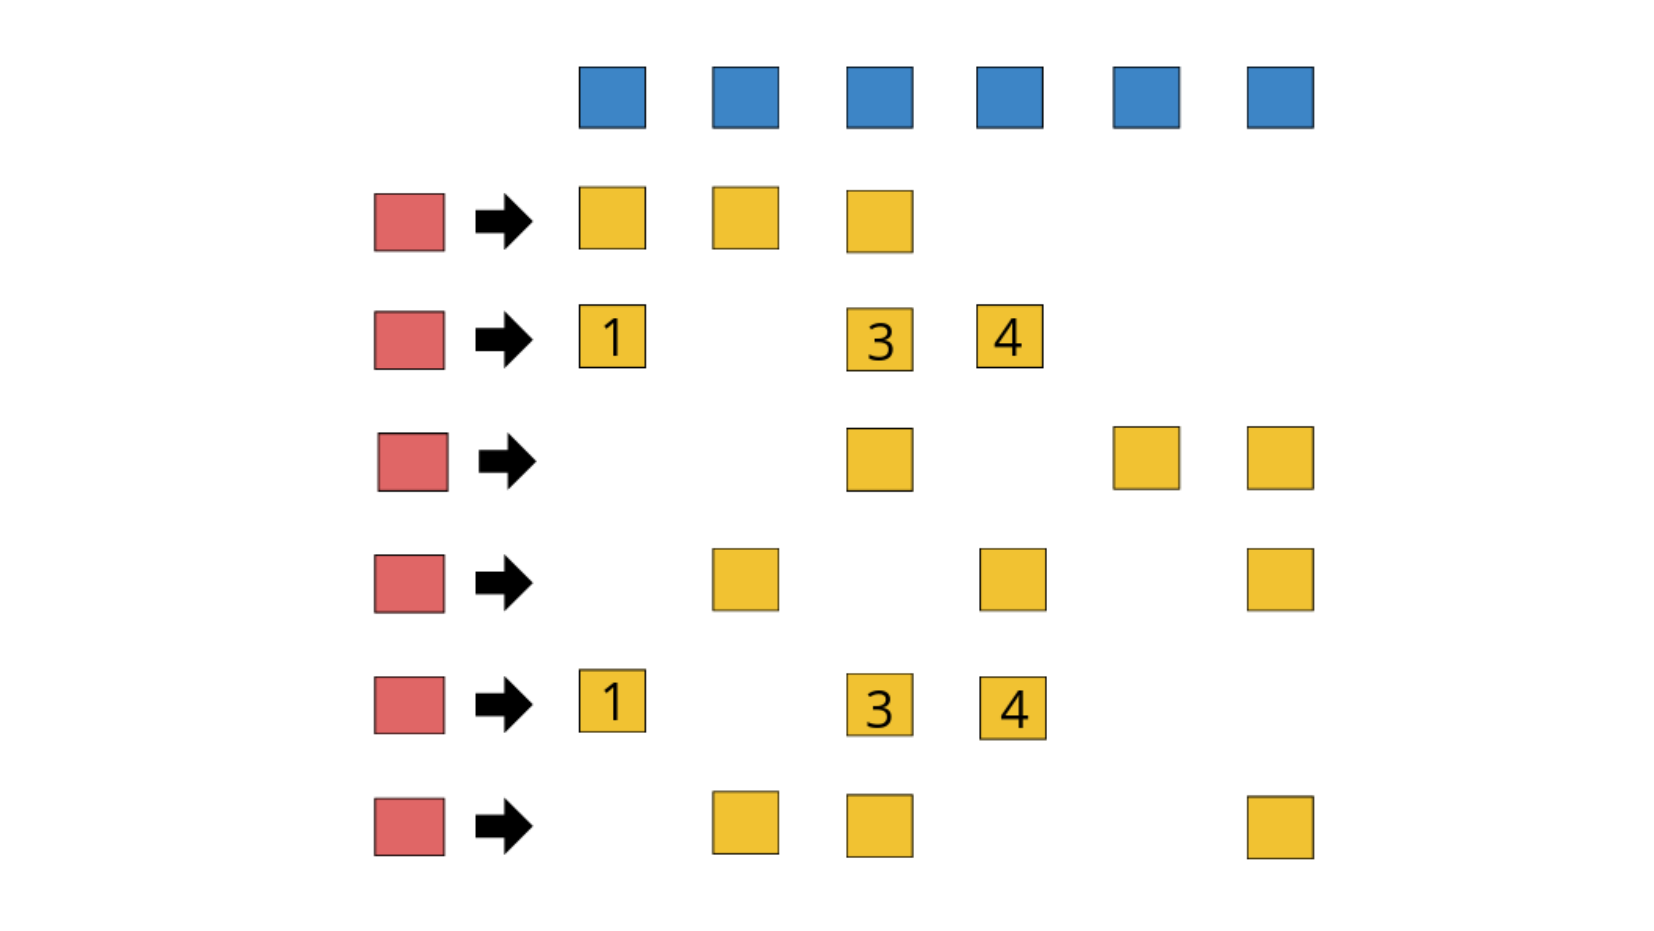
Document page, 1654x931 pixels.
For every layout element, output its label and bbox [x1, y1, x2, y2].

picture [335, 34, 1349, 919]
